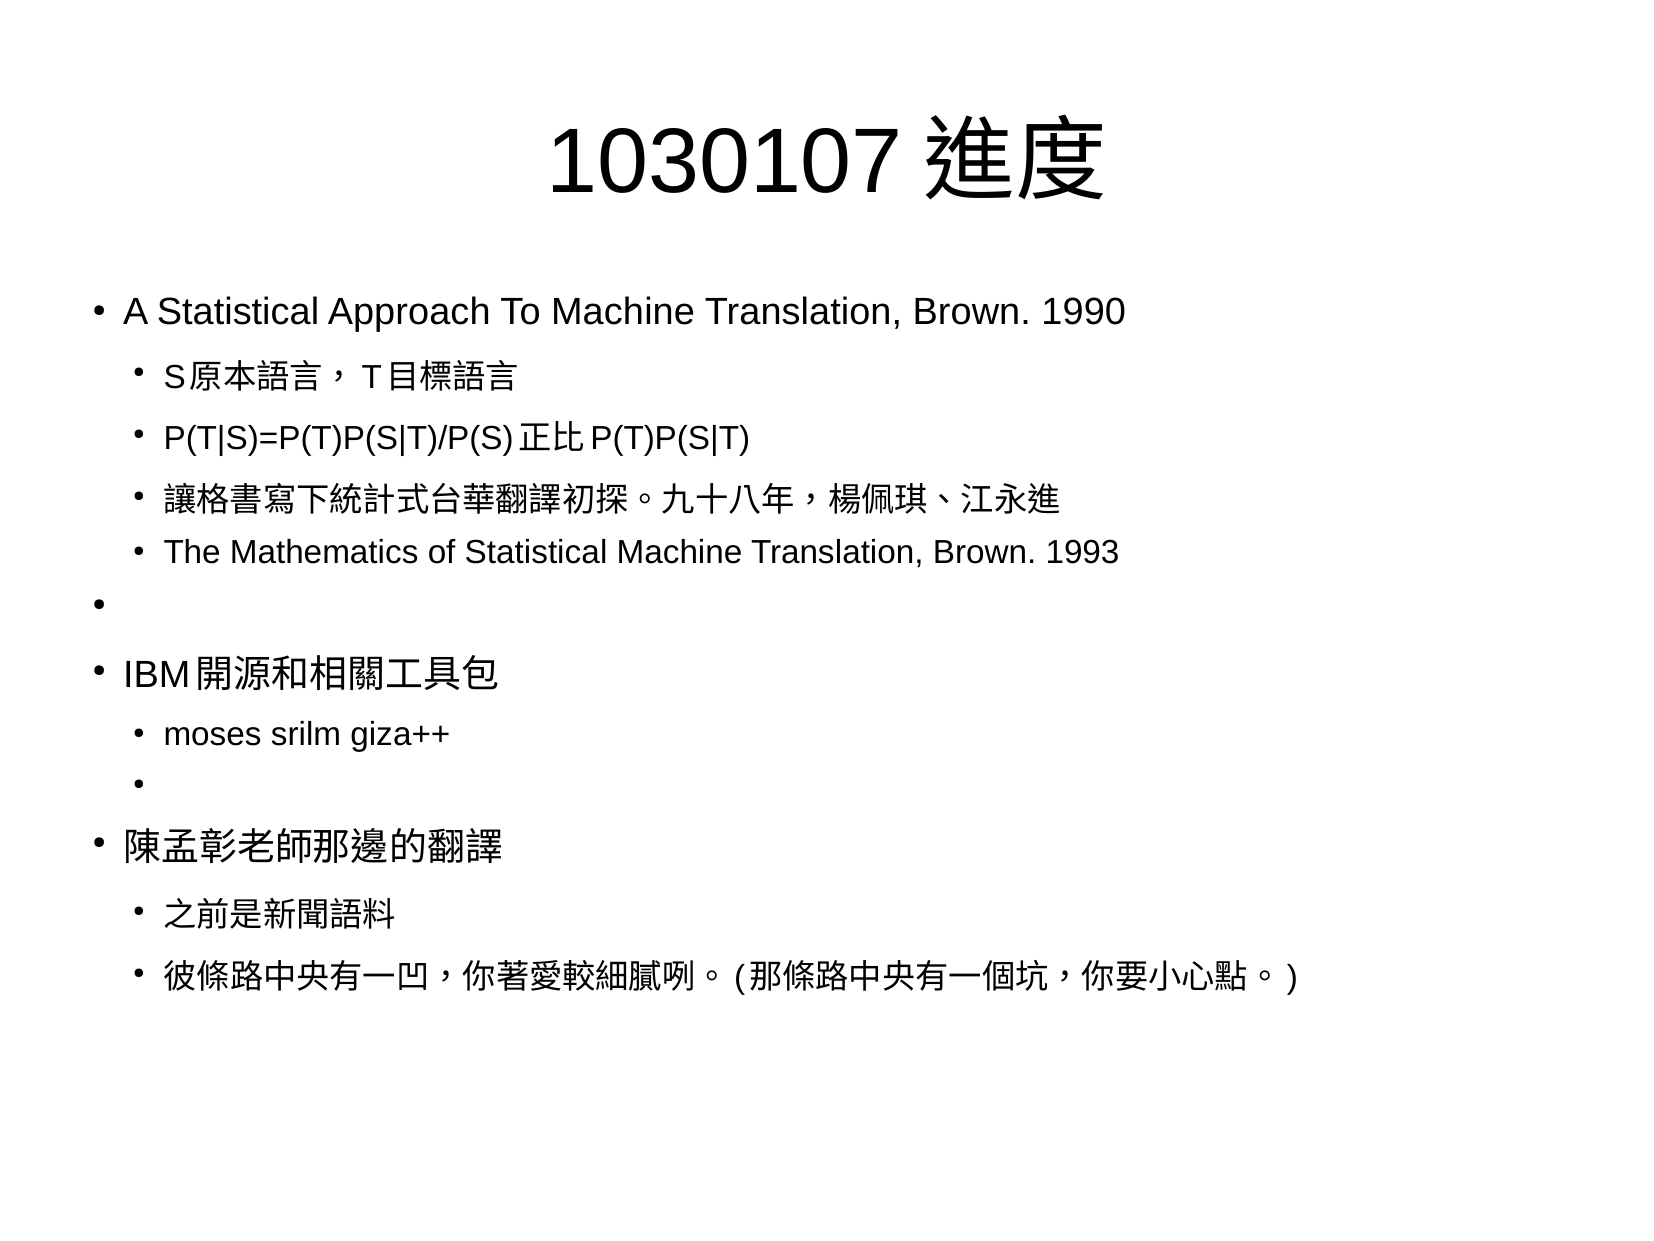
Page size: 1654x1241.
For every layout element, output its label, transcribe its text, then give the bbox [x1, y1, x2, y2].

title 1030107進度 [82, 49, 1571, 257]
list A Statistical Approach To Machine Translation, Brown. 1990 S原本語言，T目標語言 P(T|S)=P(T)P(S|T)/P(S)正比P(T)P(S|T) 讓格書寫下統計式台華翻譯初探。九十八年，楊佩琪、江永進 The Mathematics of Statistical Machine Translation, Brown. 1993 IBM開源和相關工具包 moses srilm giza++ 陳孟彰老師那邊的翻譯 之前是新聞語料 彼條路中央有一凹，你著愛較細膩咧。(那條路中央有一個坑，你要小心點。) [82, 290, 1571, 1010]
